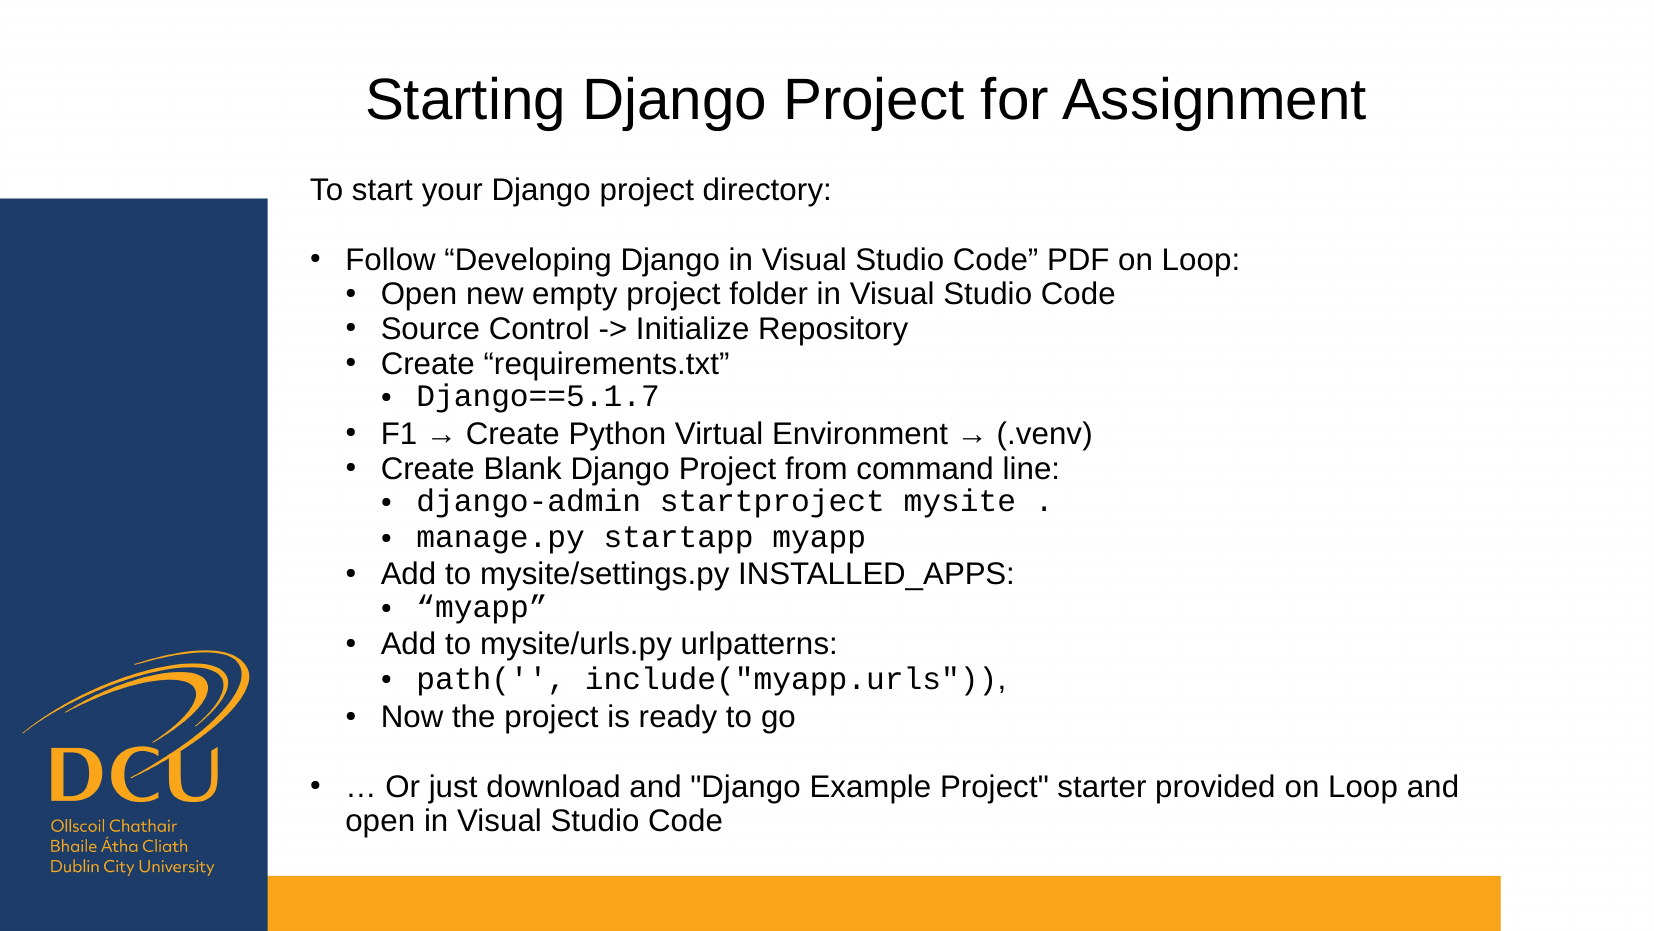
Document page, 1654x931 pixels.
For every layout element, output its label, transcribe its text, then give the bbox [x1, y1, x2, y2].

picture [0, 0, 1654, 931]
text_box Starting Django Project for Assignment [350, 59, 1430, 139]
text_box To start your Django project directory: Follow “Developing Django in Visual Studio Code” PDF on Loop: Open new empty project folder in Visual Studio Code Source Control -> Initialize Repository Create “requirements.txt” Django==5.1.7 F1 → Create Python Virtual Environment → (.venv) Create Blank Django Project from command line: django-admin startproject mysite . manage.py startapp myapp Add to mysite/settings.py INSTALLED_APPS: “myapp” Add to mysite/urls.py urlpatterns: path('', include("myapp.urls")), Now the project is ready to go … Or just download and "Django Example Project" starter provided on Loop and open in Visual Studio Code [295, 165, 1477, 849]
